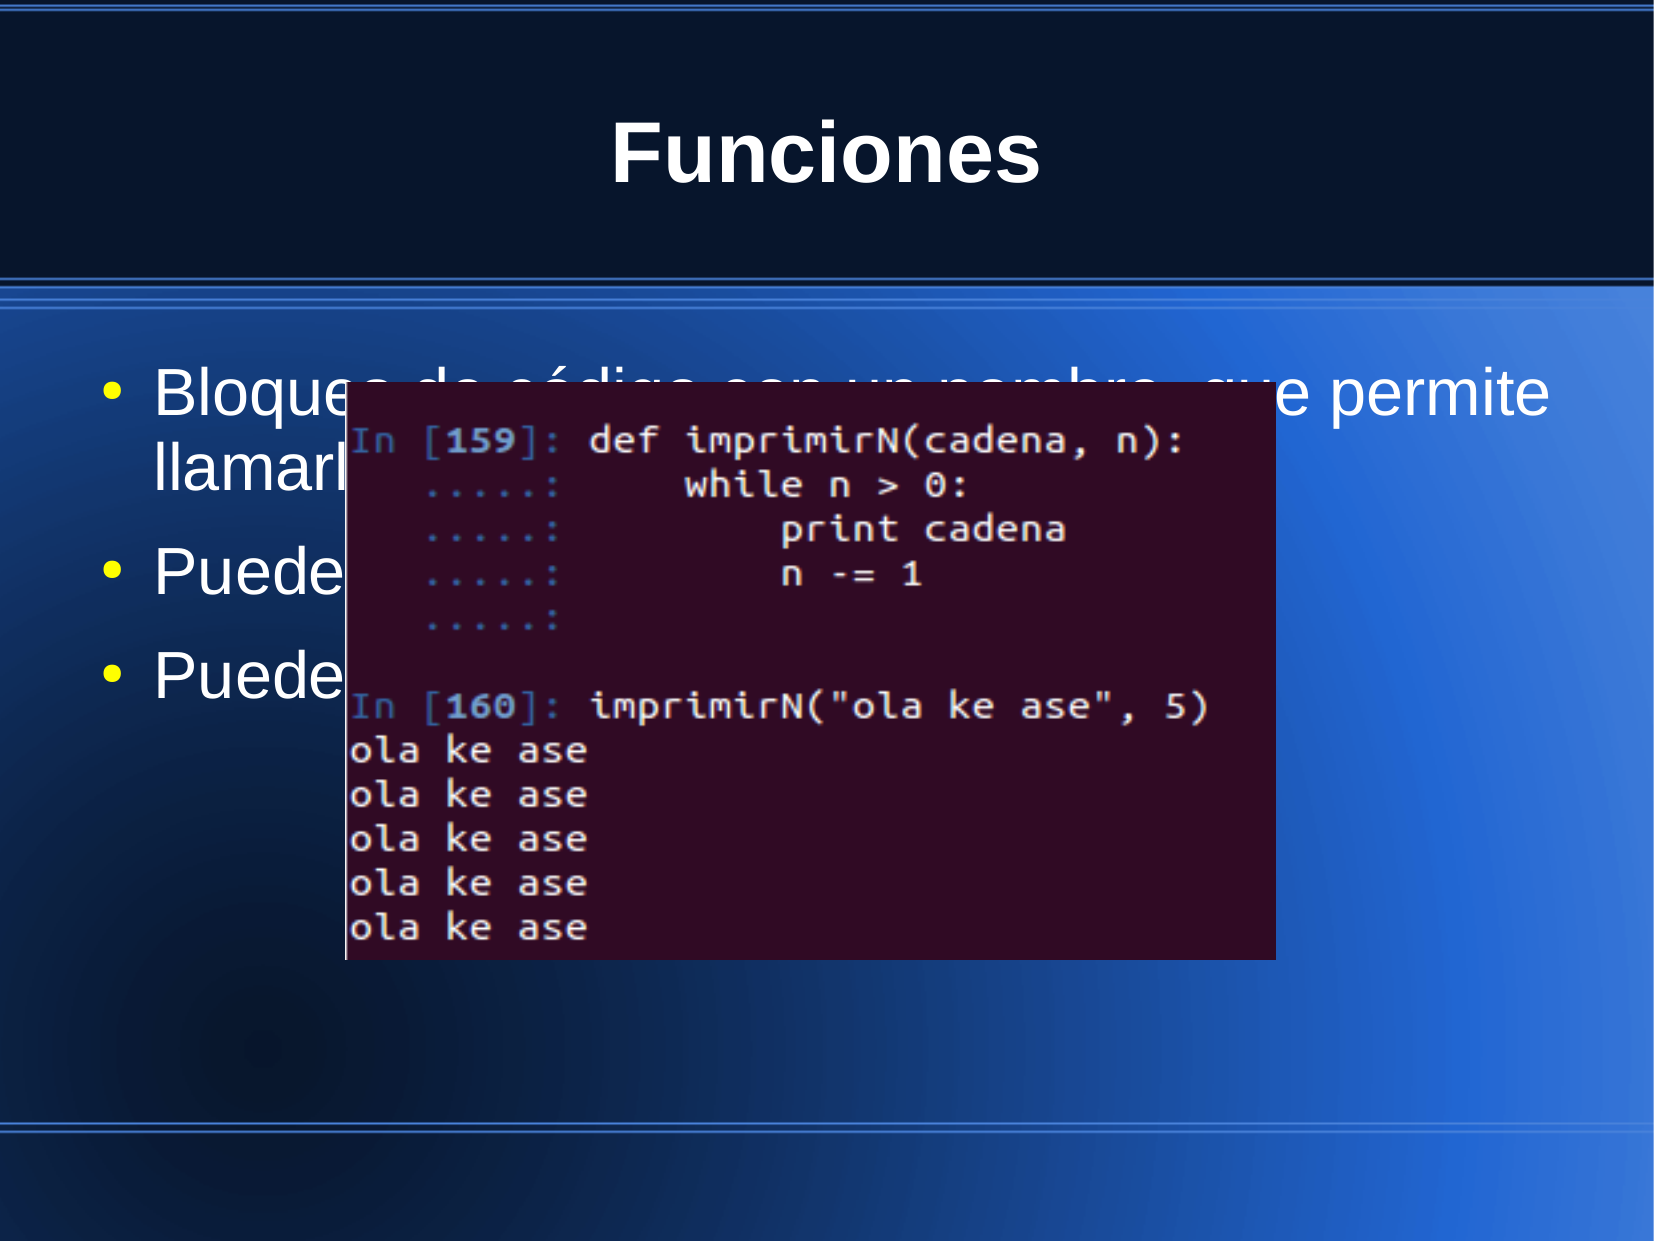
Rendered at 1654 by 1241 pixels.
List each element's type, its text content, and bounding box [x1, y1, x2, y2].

list Bloques de código con un nombre, que permite llamarlas sin reescribir todo. Pueden recibir parámetros. Pueden revolver valores. [82, 355, 1571, 1075]
picture [0, 0, 1654, 1241]
title Funciones [82, 49, 1571, 257]
